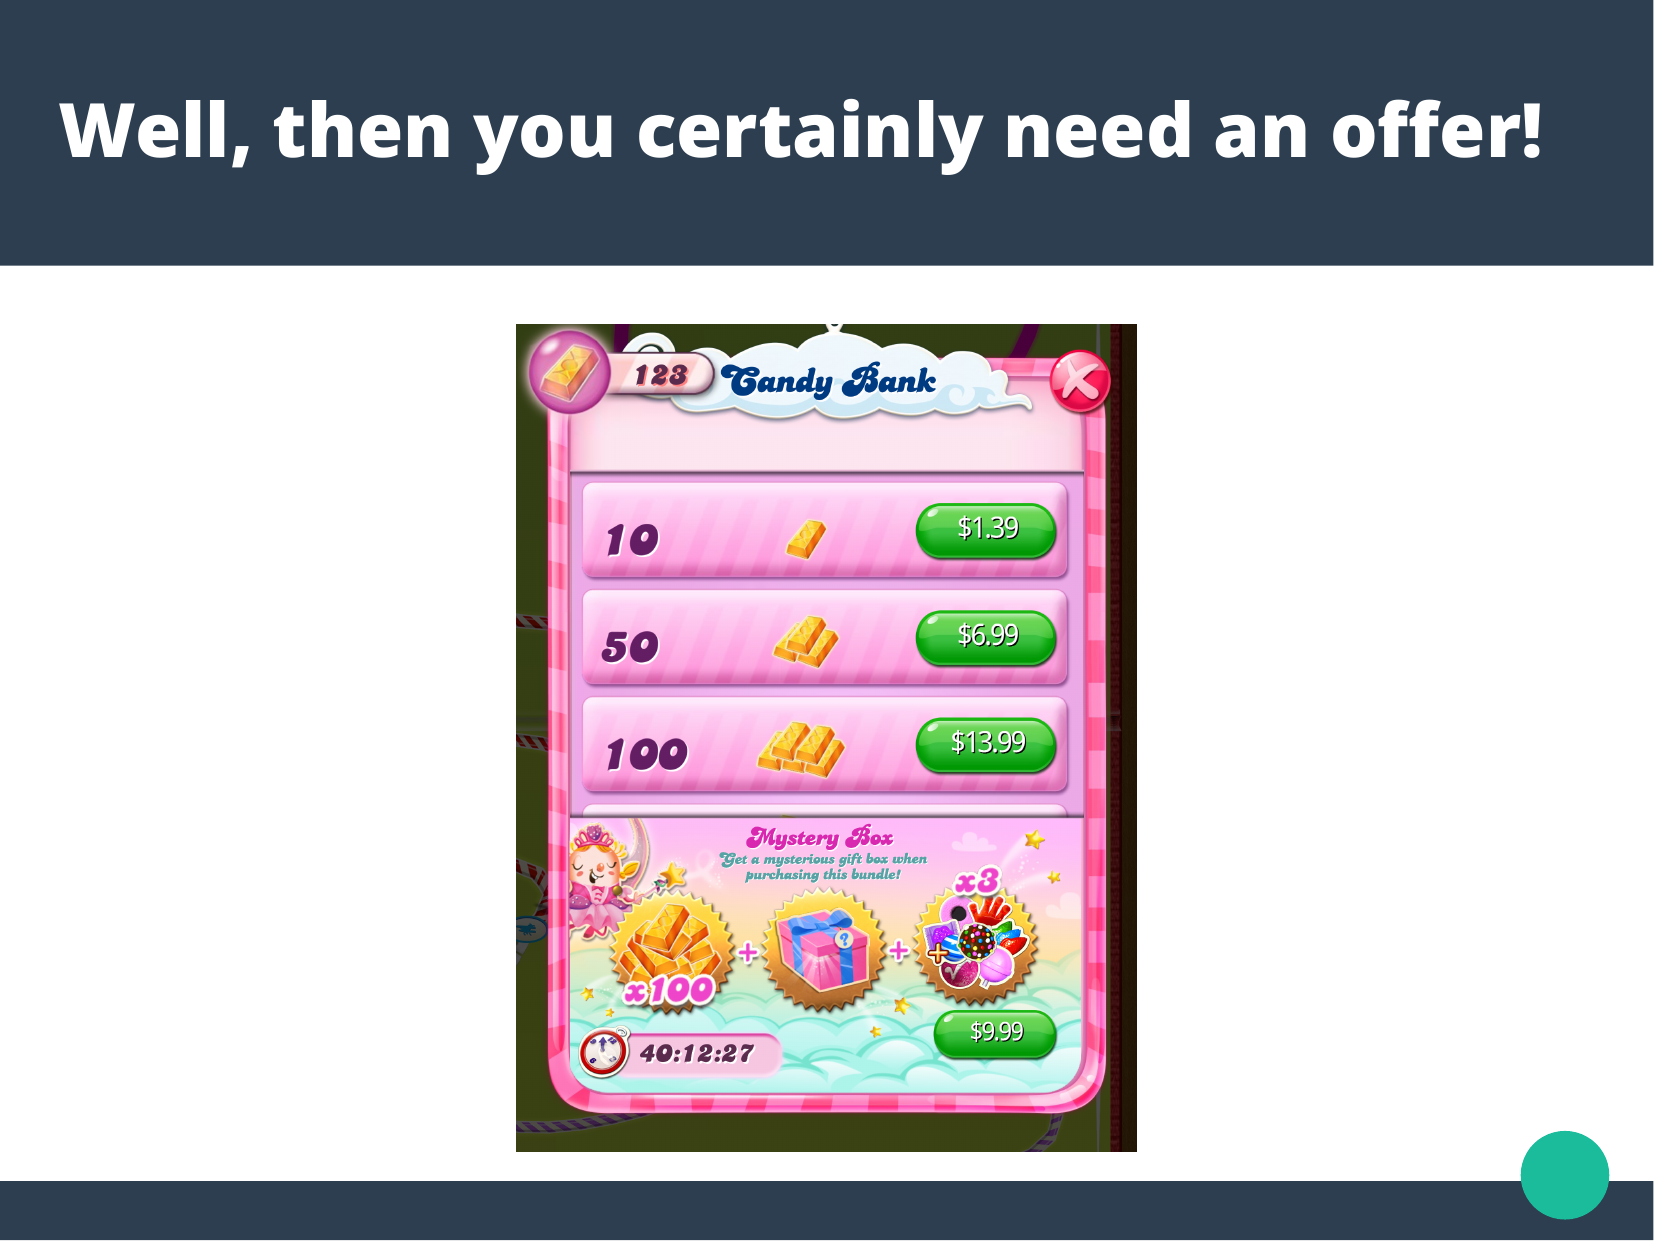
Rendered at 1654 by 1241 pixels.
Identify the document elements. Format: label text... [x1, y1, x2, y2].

title Well, then you certainly need an offer! [59, 49, 1595, 207]
picture [516, 324, 1137, 1152]
